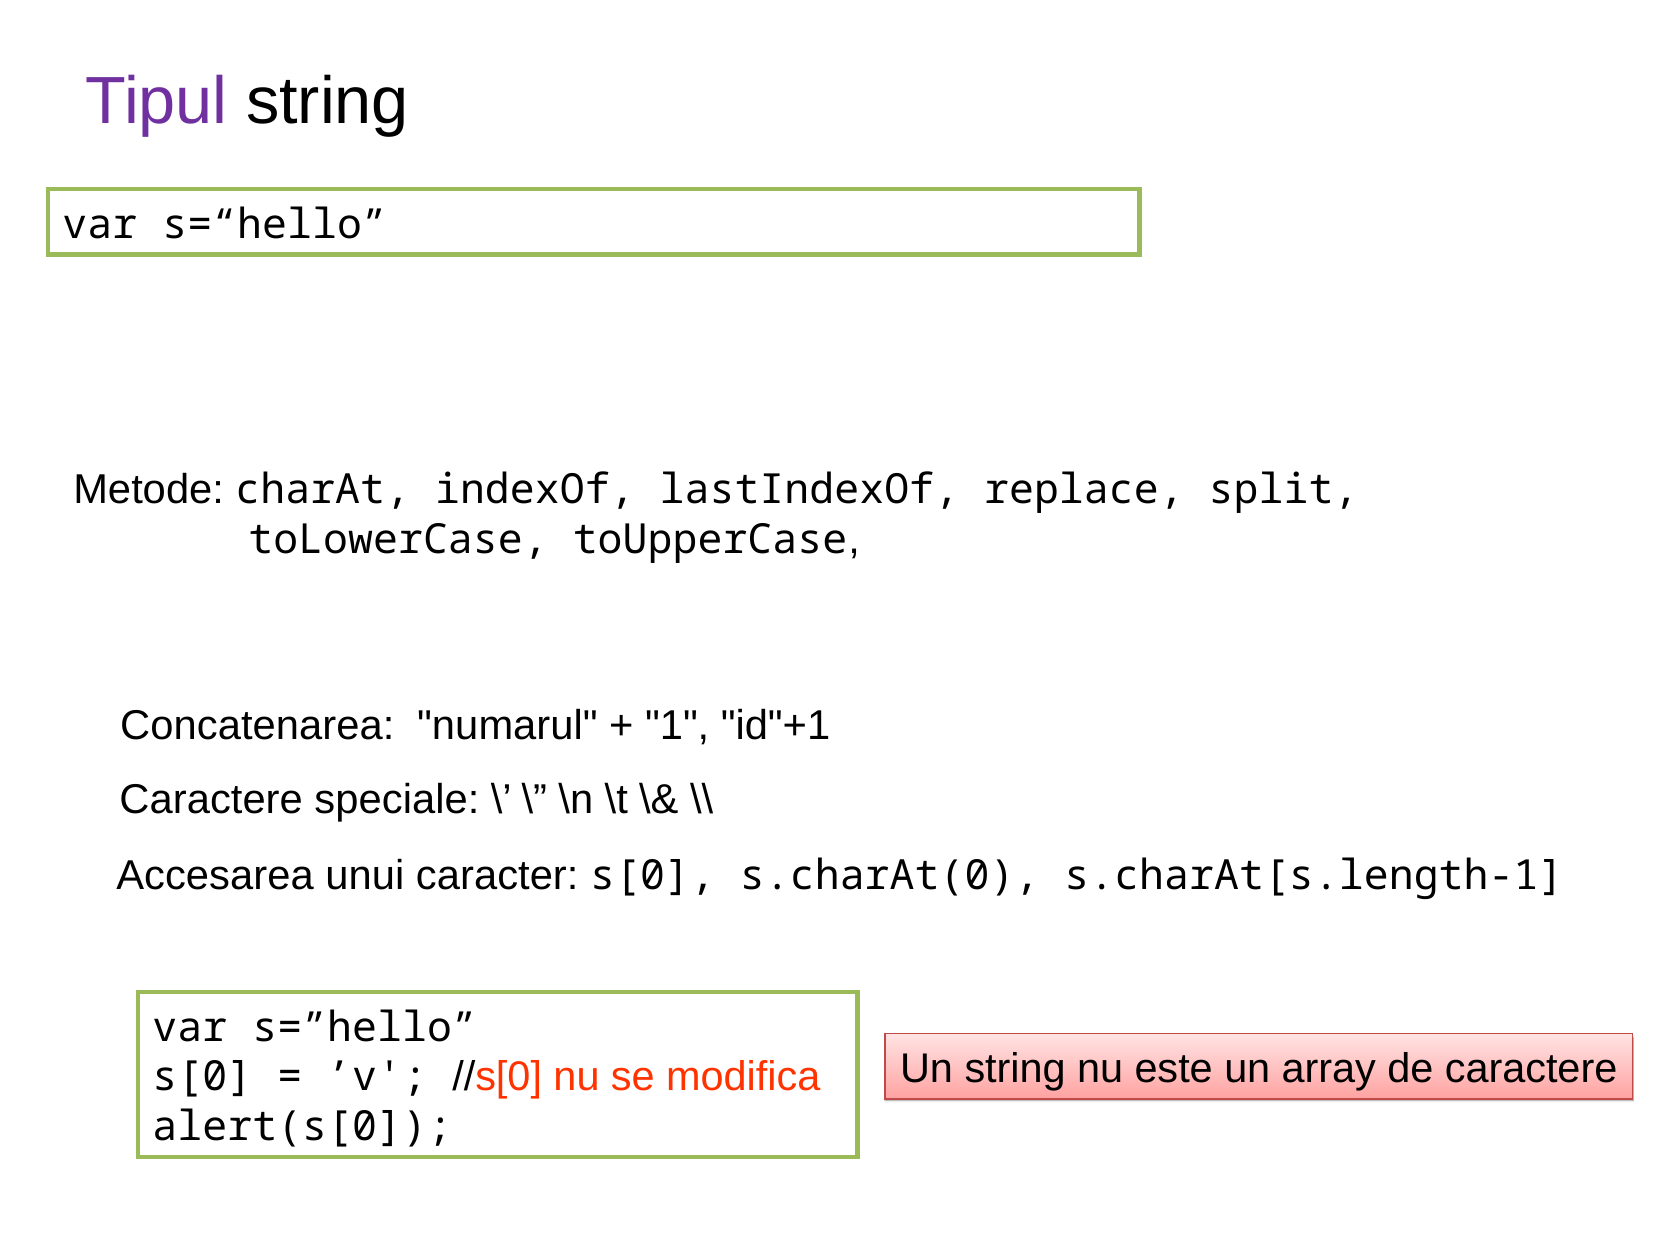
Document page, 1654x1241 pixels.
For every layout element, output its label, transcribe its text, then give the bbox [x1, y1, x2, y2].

text_box Accesarea unui caracter: s[0], s.charAt(0), s.charAt[s.length-1] [101, 840, 1581, 906]
text_box Metode: charAt, indexOf, lastIndexOf, replace, split, toLowerCase, toUpperCase, [58, 453, 1608, 570]
text_box Caractere speciale: \’ \” \n \t \& \\ [104, 764, 729, 830]
text_box Un string nu este un array de caractere [885, 1033, 1633, 1099]
text_box var s=”hello” s[0] = ’v'; //s[0] nu se modifica alert(s[0]); [137, 992, 858, 1157]
text_box Concatenarea: "numarul" + "1", "id"+1 [93, 689, 892, 756]
text_box var s=“hello” [47, 189, 1140, 255]
text_box Tipul string [71, 49, 425, 145]
